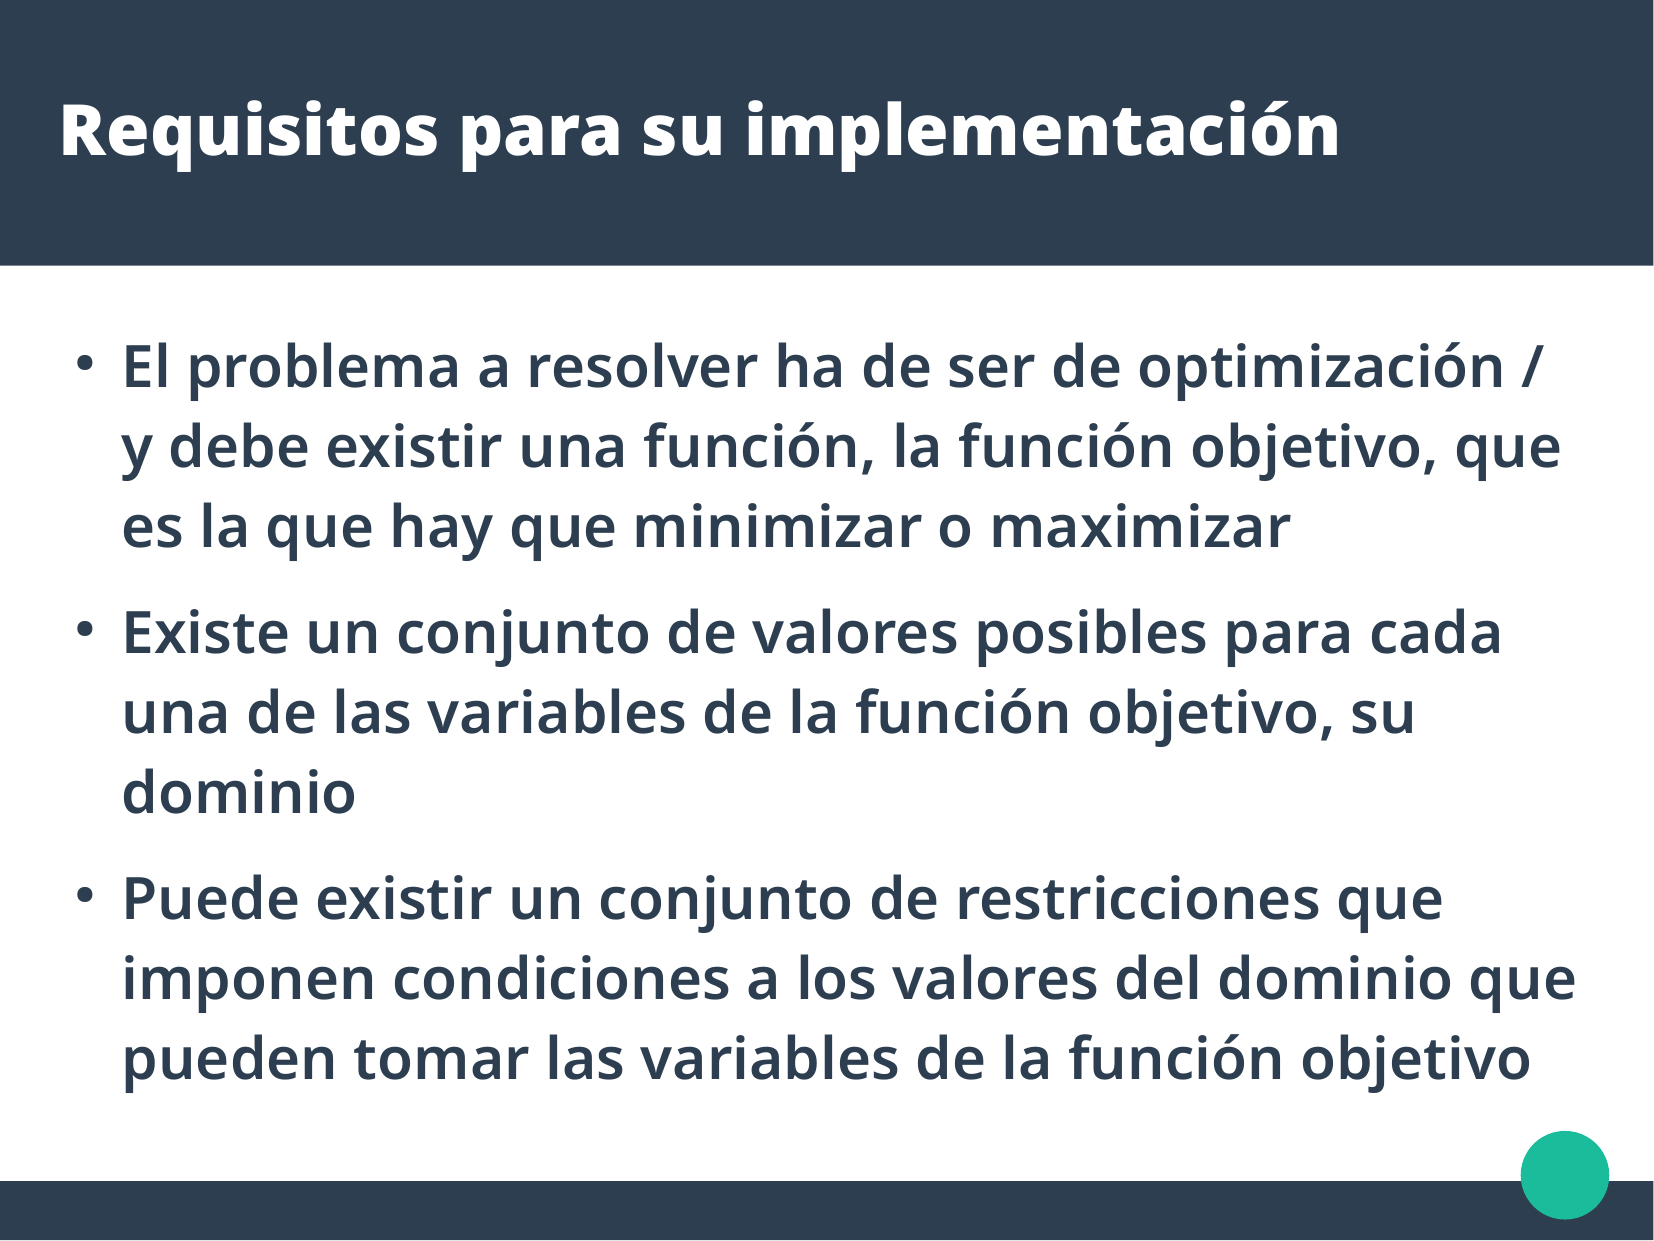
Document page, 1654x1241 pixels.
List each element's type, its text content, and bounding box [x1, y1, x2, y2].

title Requisitos para su implementación [59, 49, 1595, 207]
list El problema a resolver ha de ser de optimización / y debe existir una función, la función objetivo, que es la que hay que minimizar o maximizar Existe un conjunto de valores posibles para cada una de las variables de la función objetivo, su dominio Puede existir un conjunto de restricciones que imponen condiciones a los valores del dominio que pueden tomar las variables de la función objetivo [59, 324, 1595, 1152]
